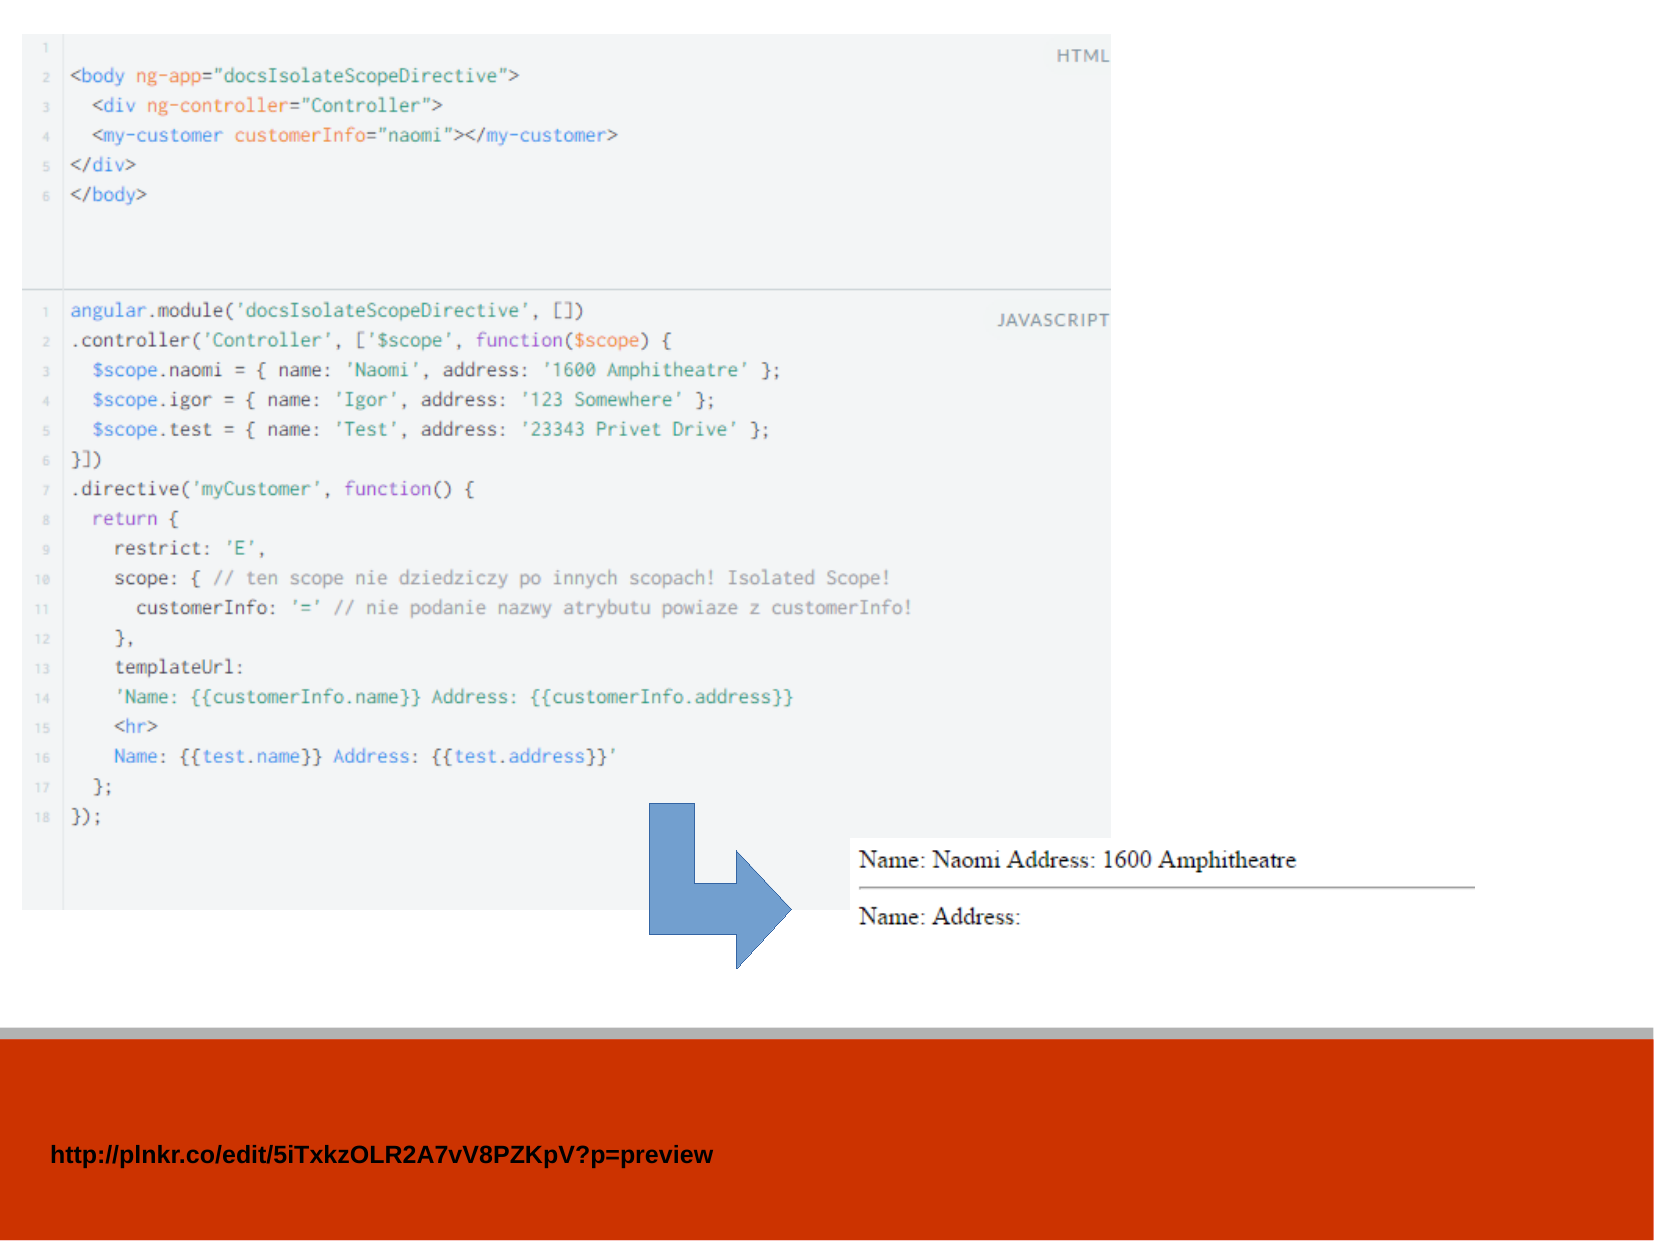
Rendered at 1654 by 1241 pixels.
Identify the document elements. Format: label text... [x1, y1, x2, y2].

text_box [0, 1027, 1654, 1241]
text_box [649, 803, 792, 969]
text_box http://plnkr.co/edit/5iTxkzOLR2A7vV8PZKpV?p=preview [35, 1133, 997, 1191]
picture [22, 34, 1475, 972]
